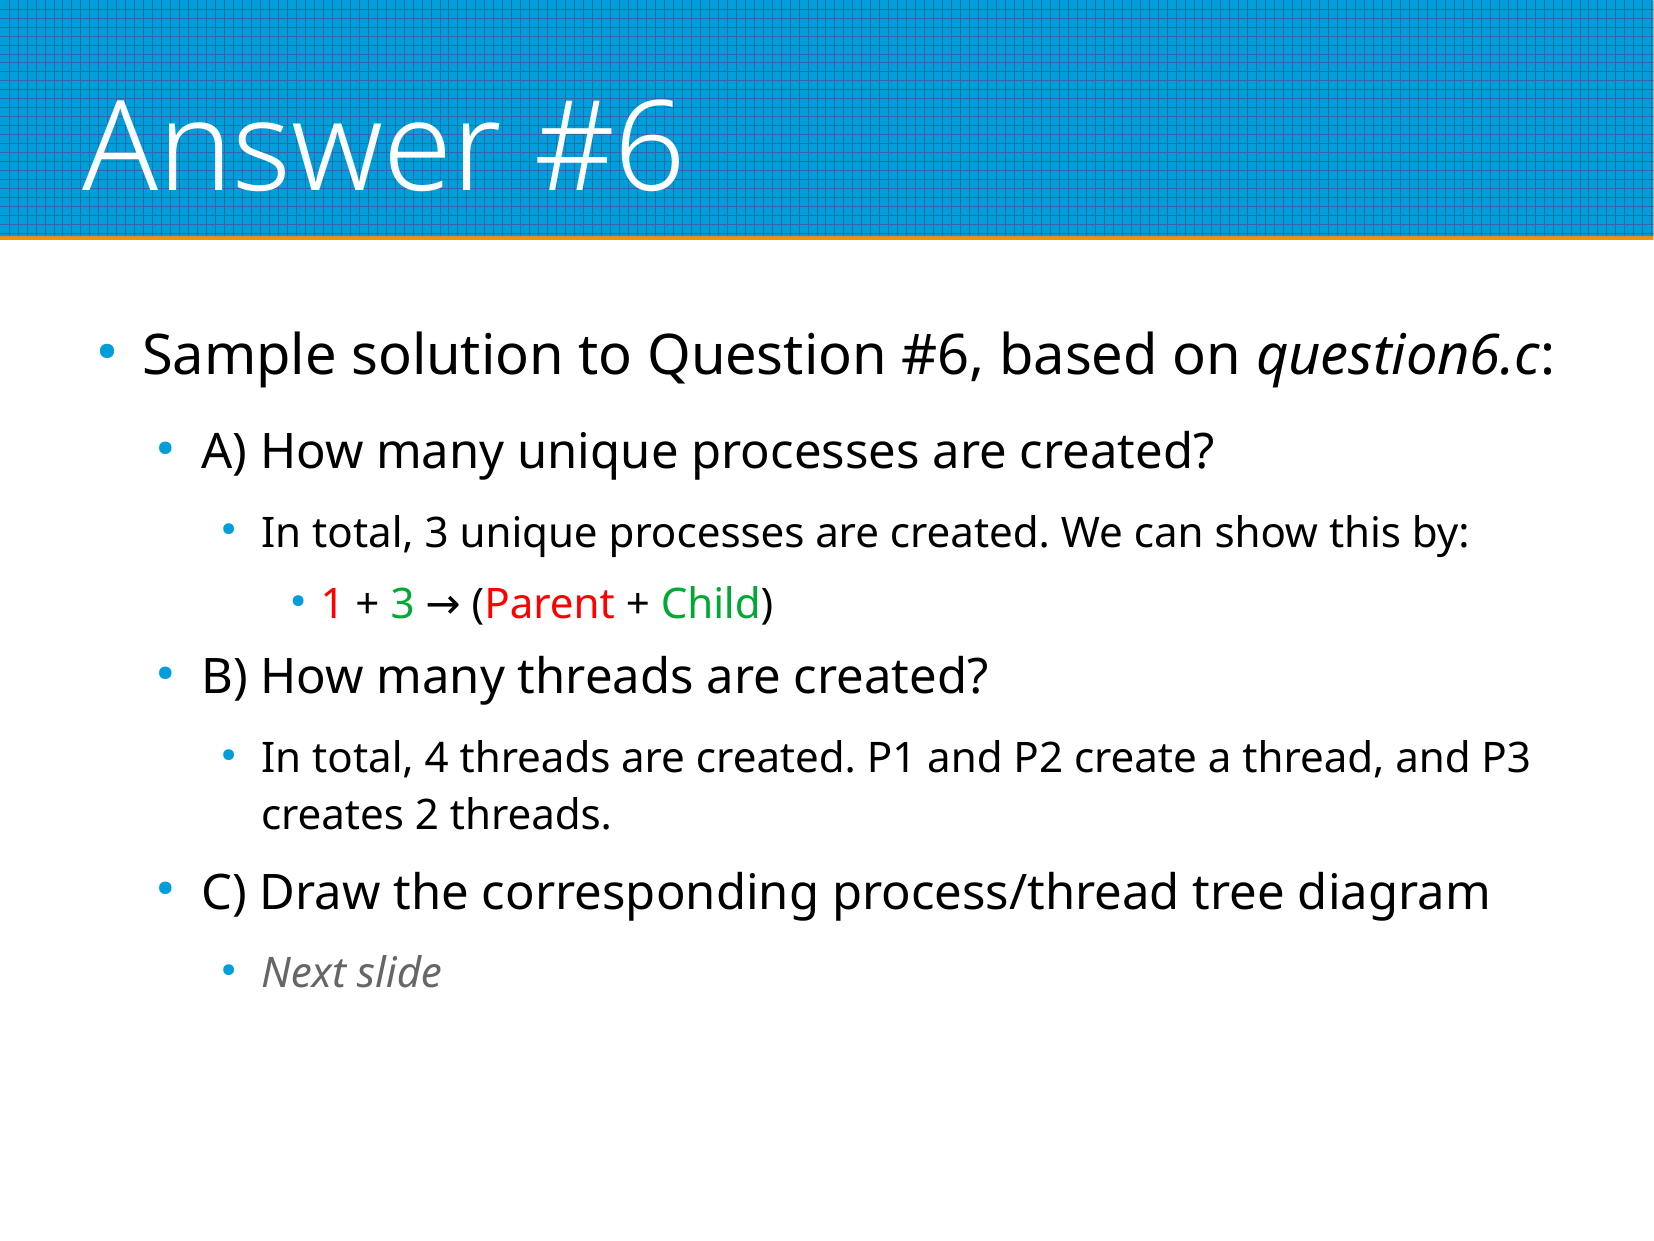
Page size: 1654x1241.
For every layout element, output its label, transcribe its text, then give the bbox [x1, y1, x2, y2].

list Sample solution to Question #6, based on question6.c: A) How many unique processes are created? In total, 3 unique processes are created. We can show this by: 1 + 3 → (Parent + Child) B) How many threads are created? In total, 4 threads are created. P1 and P2 create a thread, and P3 creates 2 threads. C) Draw the corresponding process/thread tree diagram Next slide [82, 314, 1563, 1063]
title Answer #6 [82, 19, 1571, 227]
